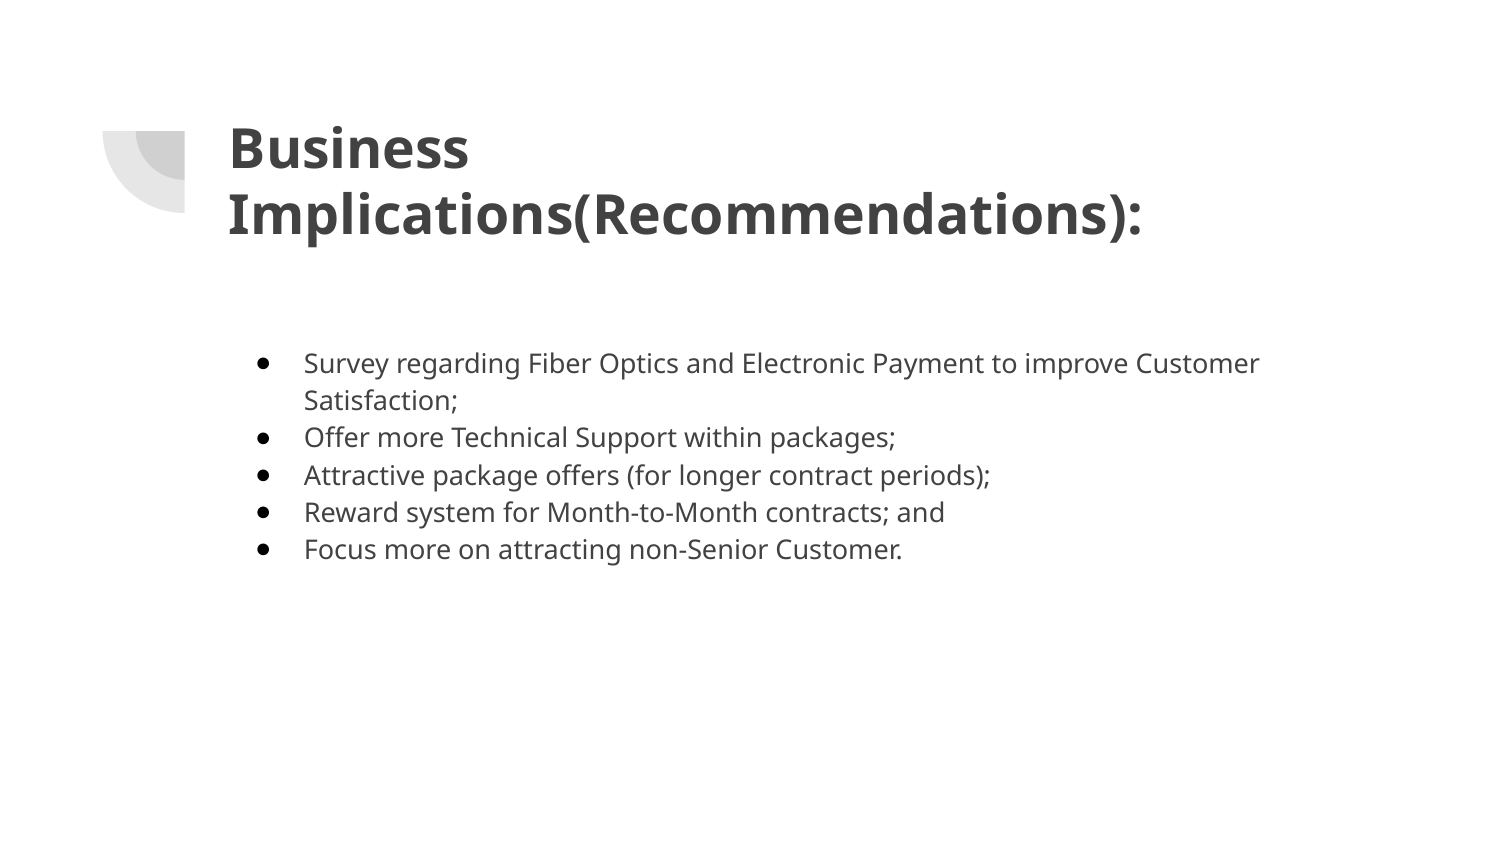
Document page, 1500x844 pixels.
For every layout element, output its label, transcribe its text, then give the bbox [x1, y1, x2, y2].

title Business Implications(Recommendations): [213, 98, 1368, 263]
list Survey regarding Fiber Optics and Electronic Payment to improve Customer Satisfaction; Offer more Technical Support within packages; Attractive package offers (for longer contract periods); Reward system for Month-to-Month contracts; and Focus more on attracting non-Senior Customer. [213, 326, 1368, 744]
